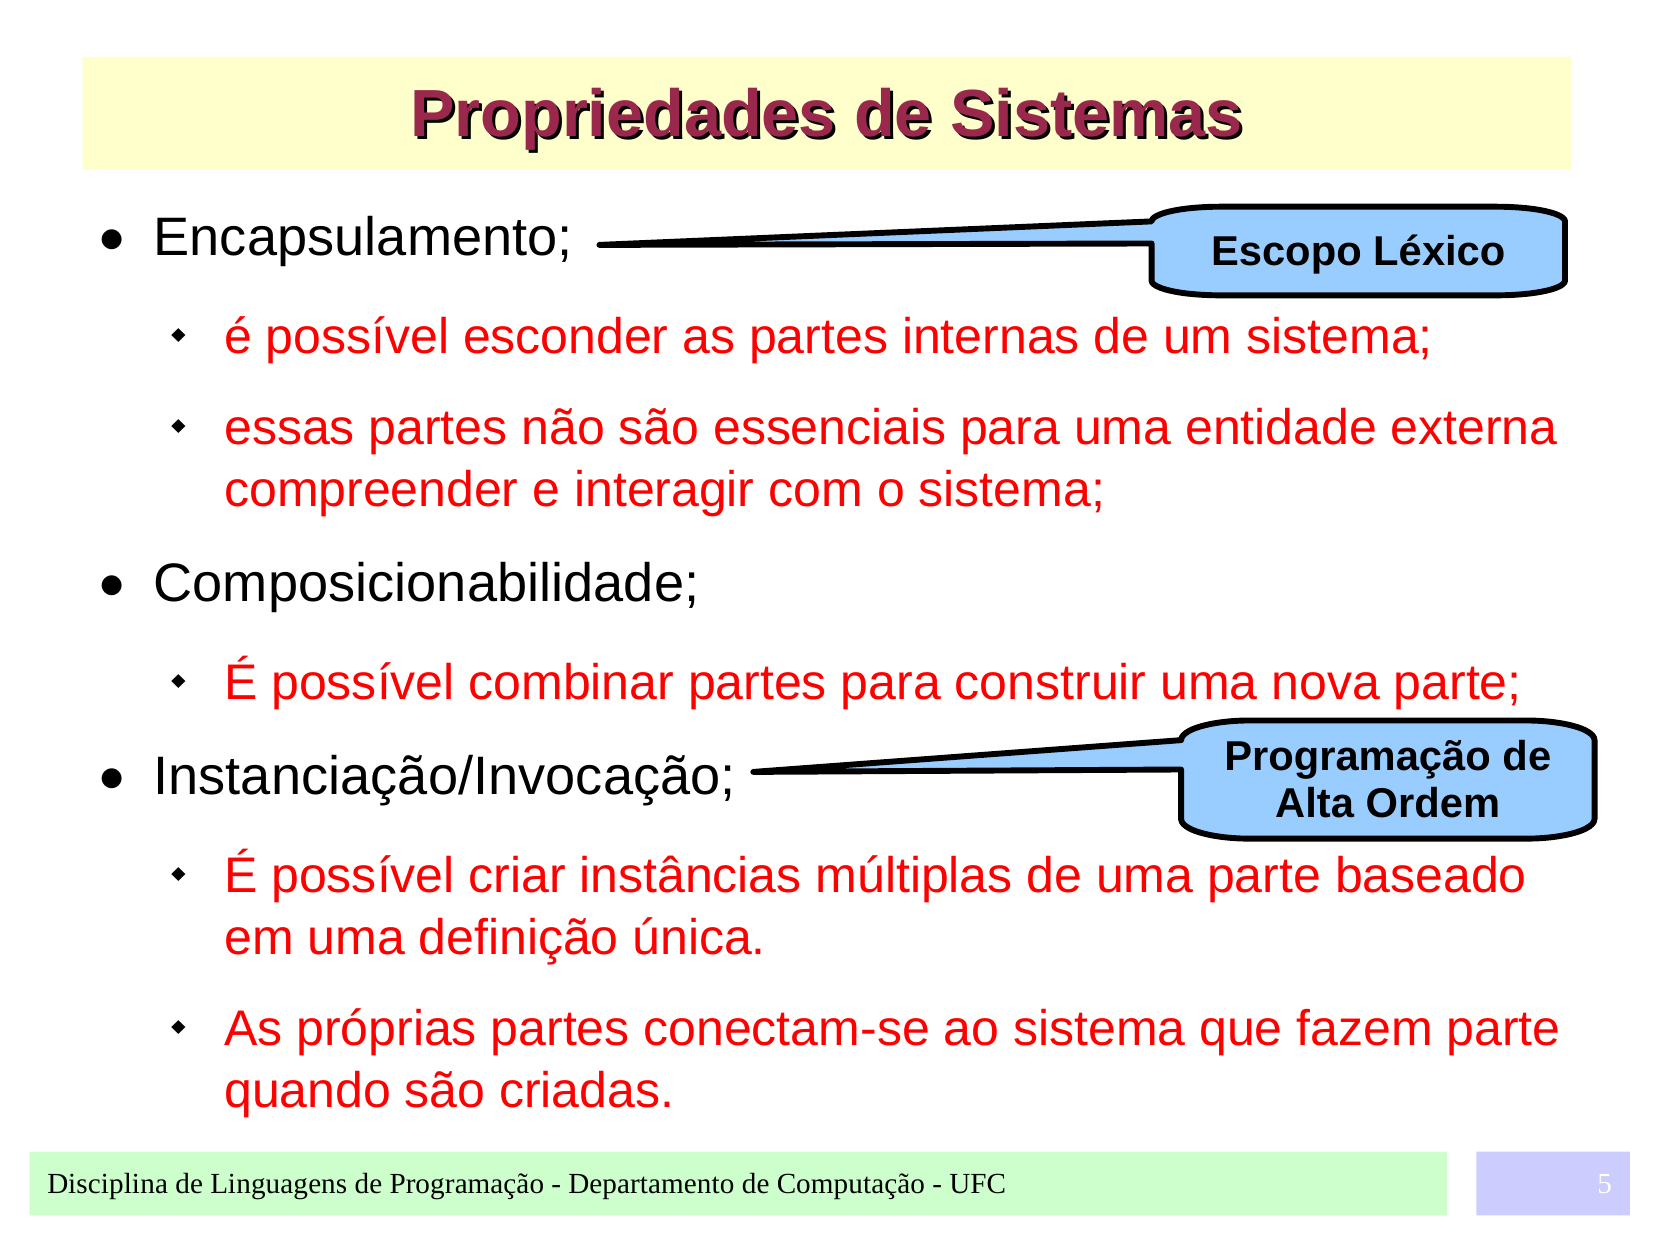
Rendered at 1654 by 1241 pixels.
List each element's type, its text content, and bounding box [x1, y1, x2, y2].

text_box Programação de Alta Ordem [753, 720, 1595, 839]
text_box Escopo Léxico [599, 206, 1566, 296]
list Encapsulamento; é possível esconder as partes internas de um sistema; essas partes não são essenciais para uma entidade externa compreender e interagir com o sistema; Composicionabilidade; É possível combinar partes para construir uma nova parte; Instanciação/Invocação; É possível criar instâncias múltiplas de uma parte baseado em uma definição única. As próprias partes conectam-se ao sistema que fazem parte quando são criadas. [82, 206, 1571, 1137]
title Propriedades de Sistemas [82, 56, 1571, 170]
